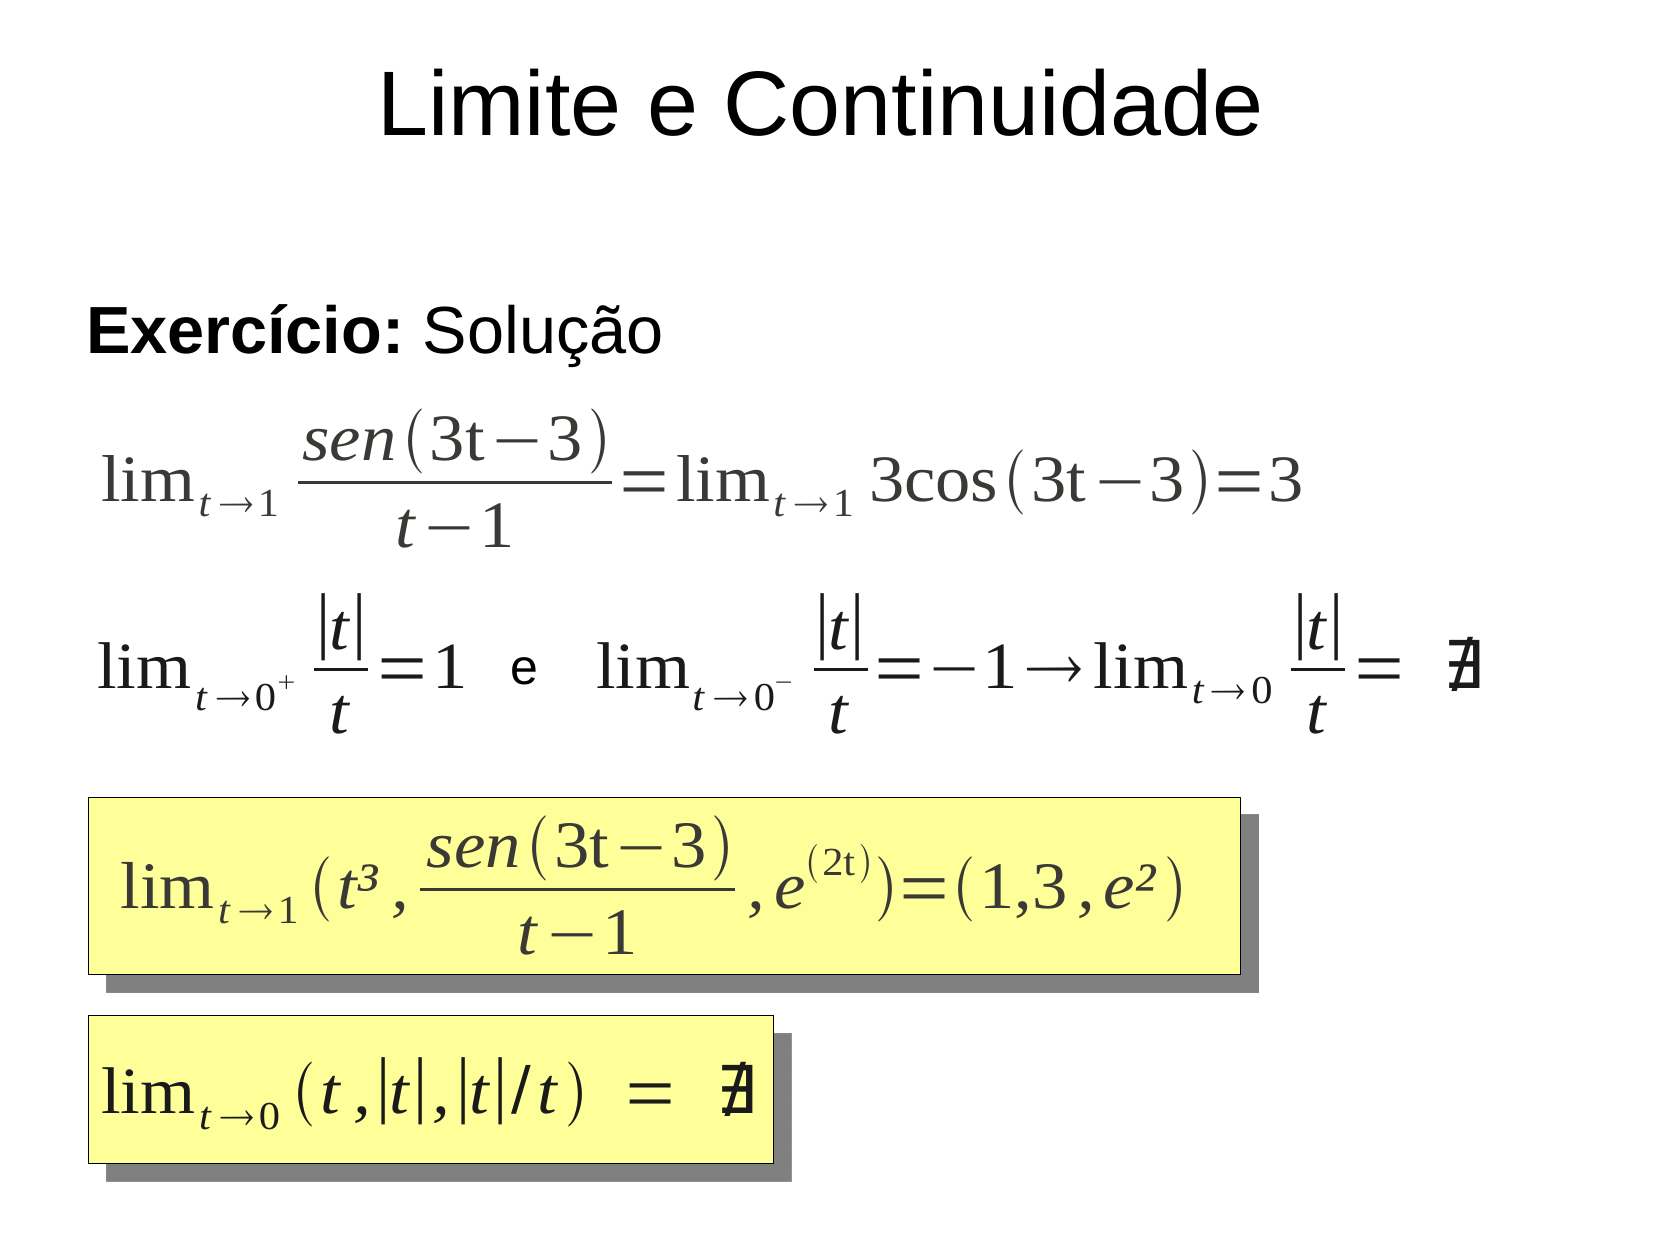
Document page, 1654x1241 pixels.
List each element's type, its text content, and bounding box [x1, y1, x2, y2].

list Exercício: Solução [85, 292, 1575, 1152]
chart [92, 1051, 765, 1138]
chart [88, 401, 1493, 748]
title Limite e Continuidade [77, 7, 1566, 200]
text_box e [496, 631, 585, 703]
chart [112, 808, 1194, 969]
text_box [88, 1015, 774, 1164]
